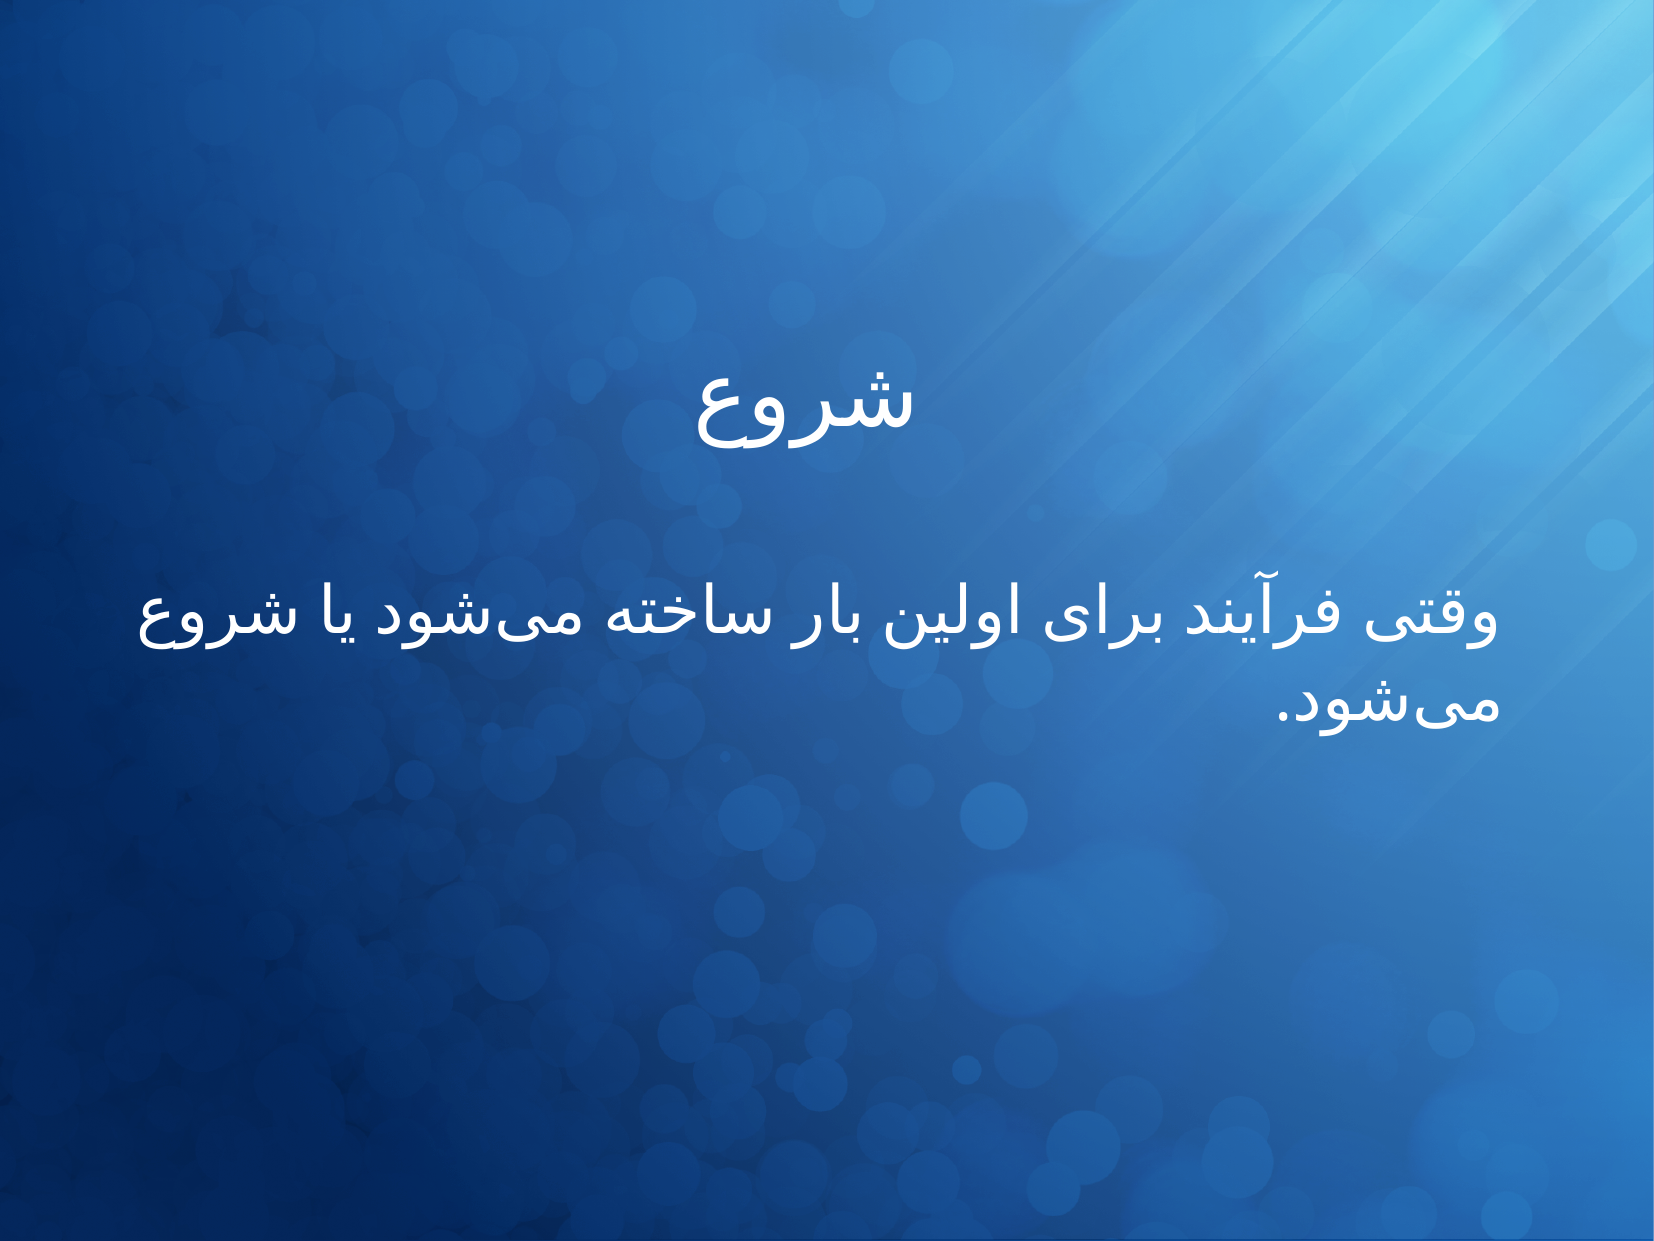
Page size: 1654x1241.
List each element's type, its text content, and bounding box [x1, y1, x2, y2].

list وقتی فرآیند برای اولین بار ساخته می‌شود یا شروع می‌شود. [122, 573, 1576, 938]
picture [0, 0, 1654, 1241]
title شروع [112, 319, 1501, 488]
